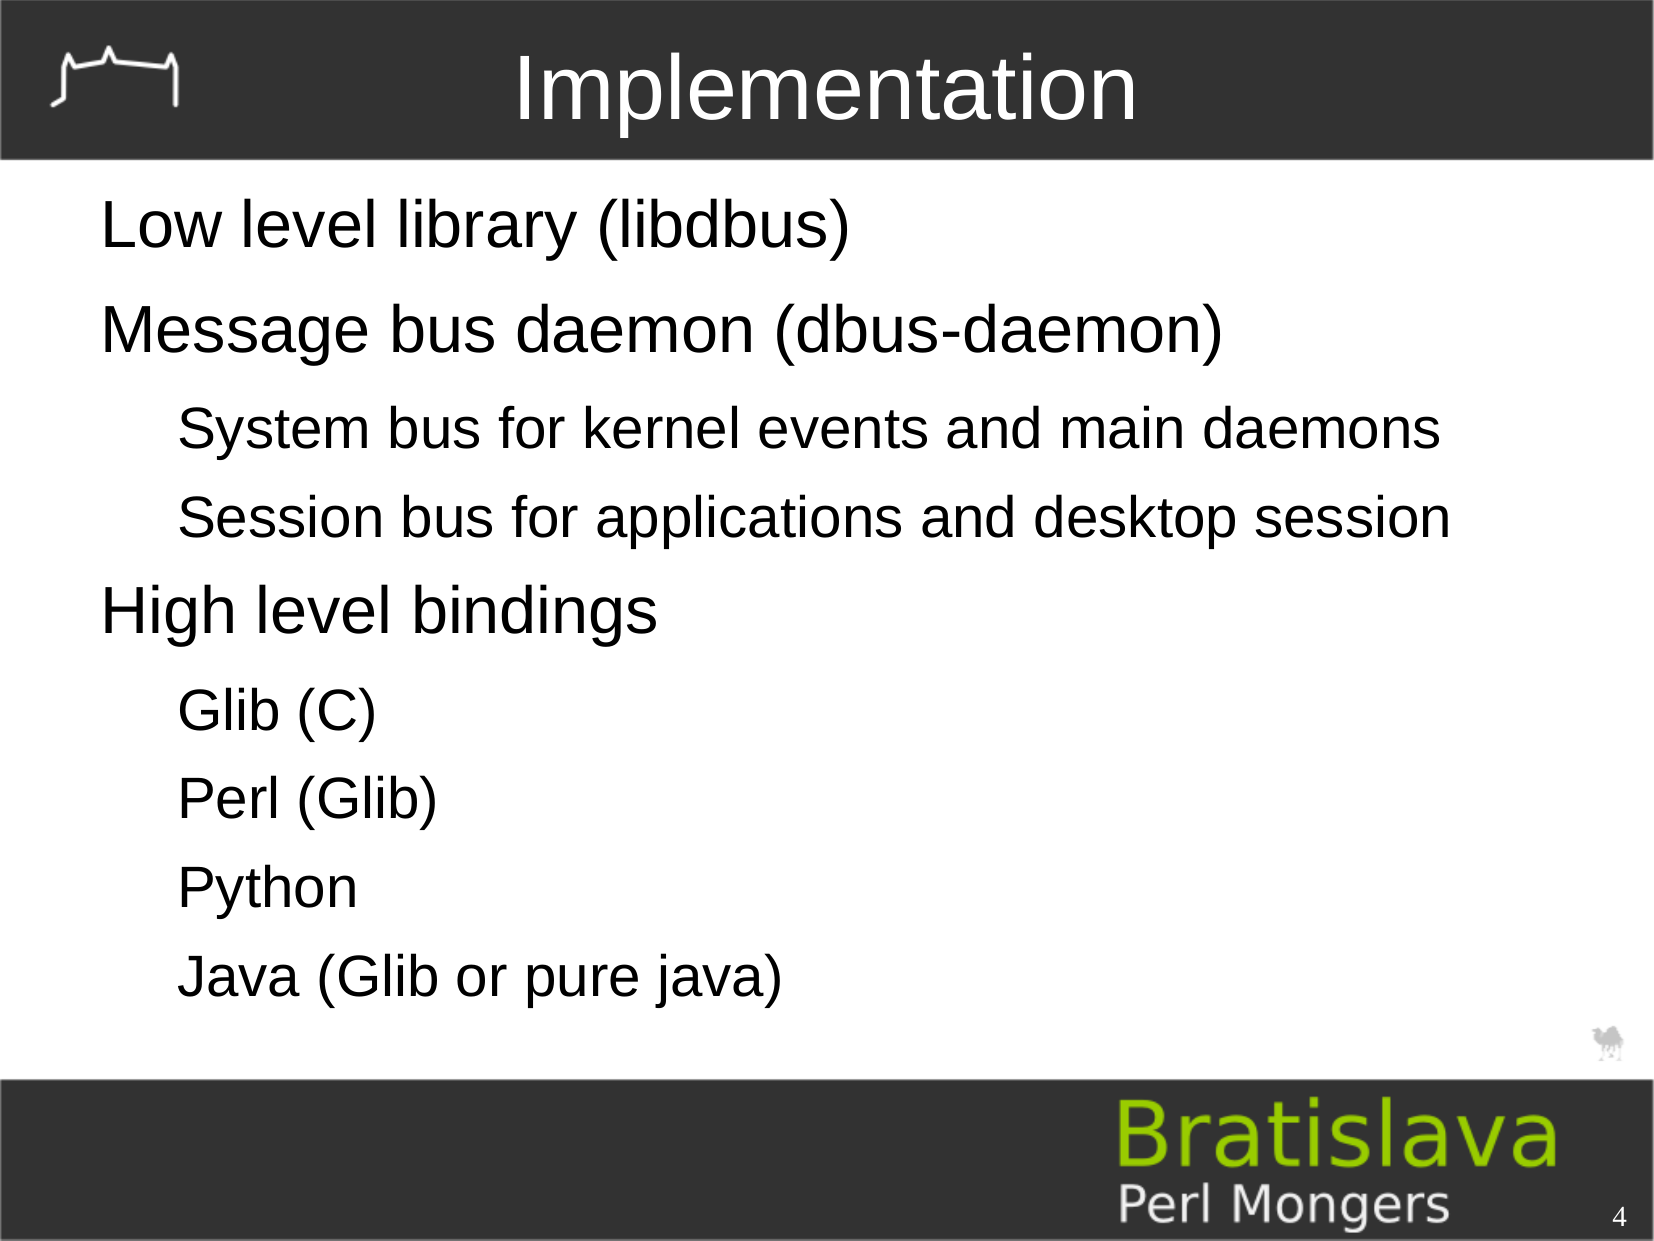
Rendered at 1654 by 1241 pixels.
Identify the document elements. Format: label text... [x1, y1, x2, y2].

list Low level library (libdbus) Message bus daemon (dbus-daemon) System bus for kernel events and main daemons Session bus for applications and desktop session High level bindings Glib (C) Perl (Glib) Python Java (Glib or pure java) [82, 187, 1576, 1051]
title Implementation [76, 36, 1577, 140]
picture [0, 0, 1654, 1241]
